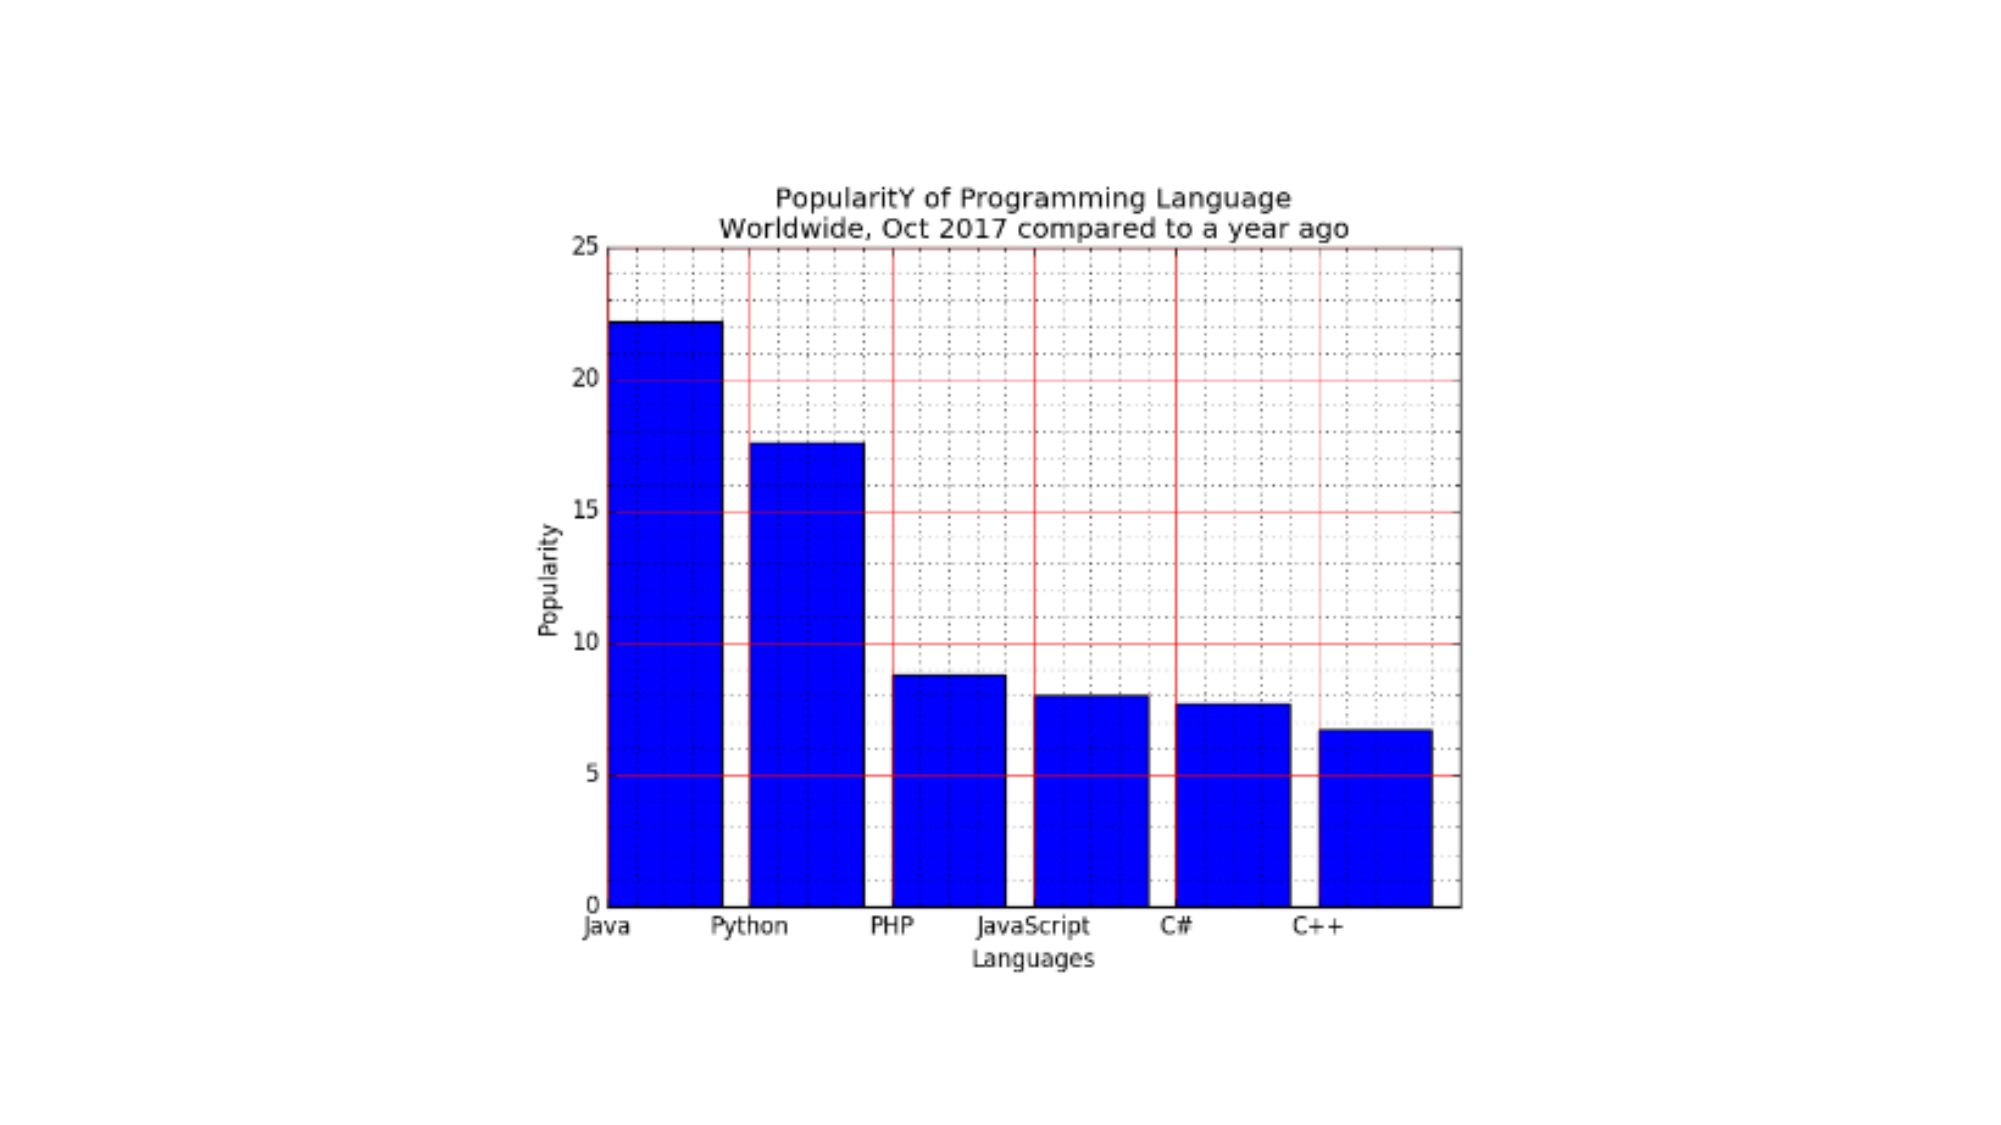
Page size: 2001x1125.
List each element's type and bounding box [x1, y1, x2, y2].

picture [500, 173, 1522, 980]
